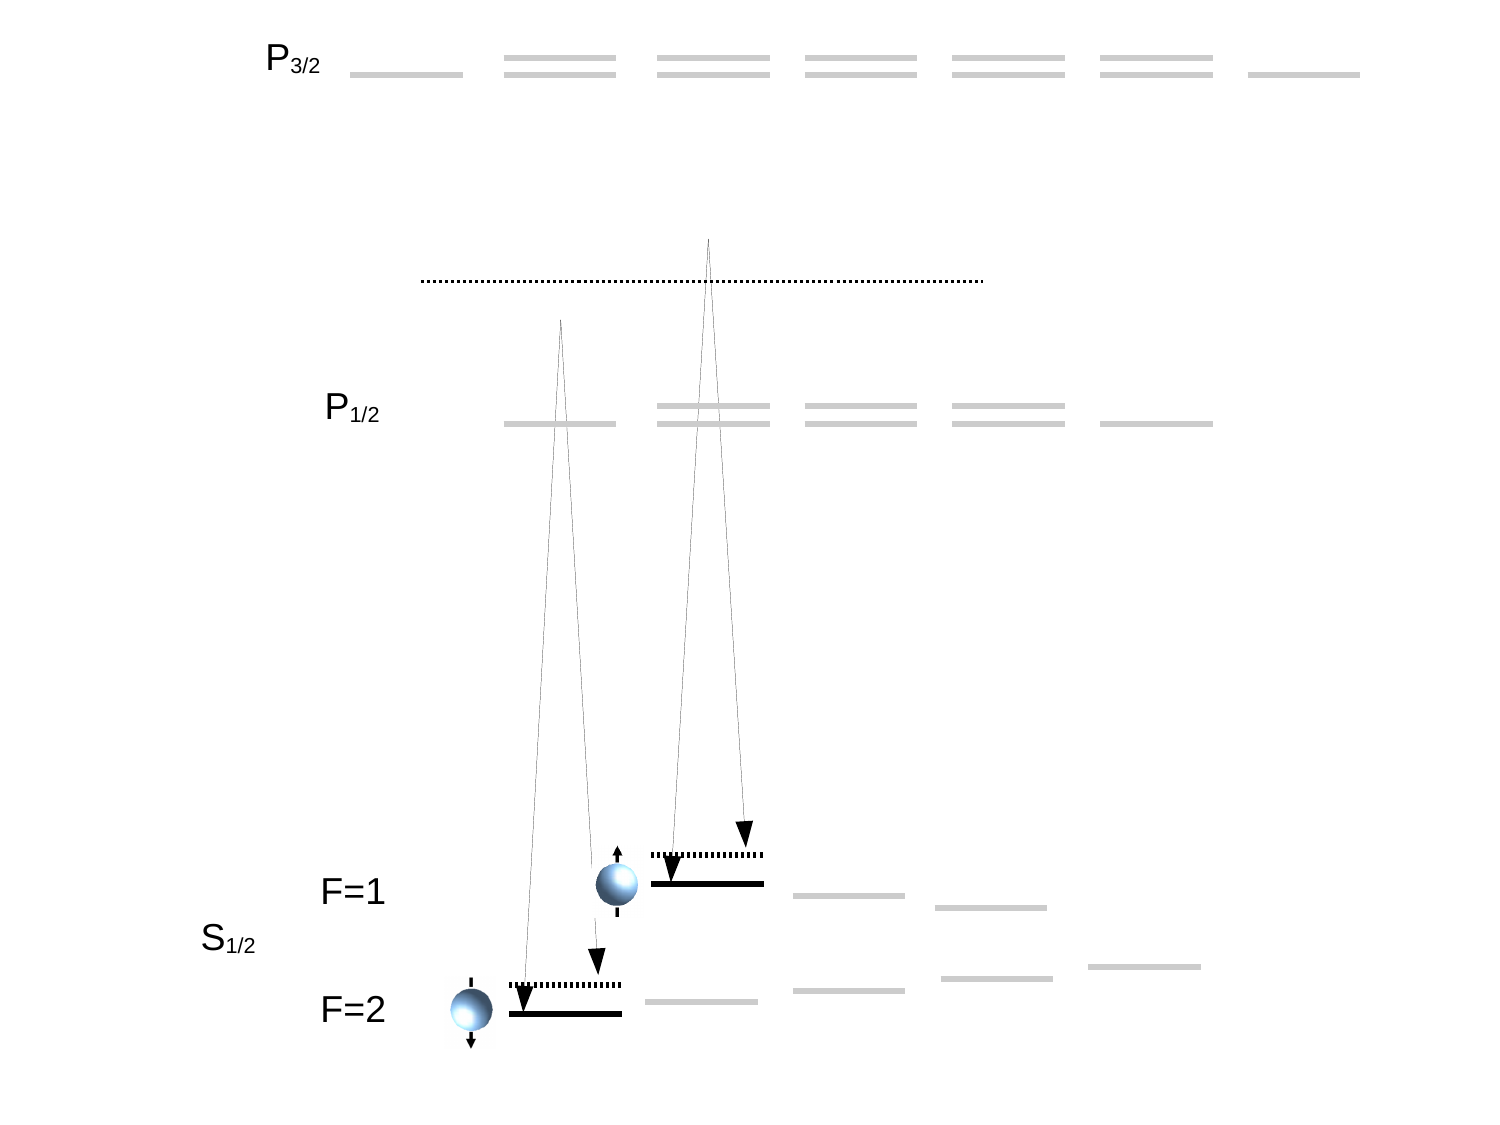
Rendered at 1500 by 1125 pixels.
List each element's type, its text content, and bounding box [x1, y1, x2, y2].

text_box F=2 [305, 978, 402, 1038]
picture [592, 845, 644, 918]
text_box S1/2 [185, 905, 271, 979]
text_box P3/2 [250, 25, 336, 99]
text_box P1/2 [309, 374, 395, 447]
picture [444, 976, 496, 1049]
text_box F=1 [305, 859, 401, 920]
